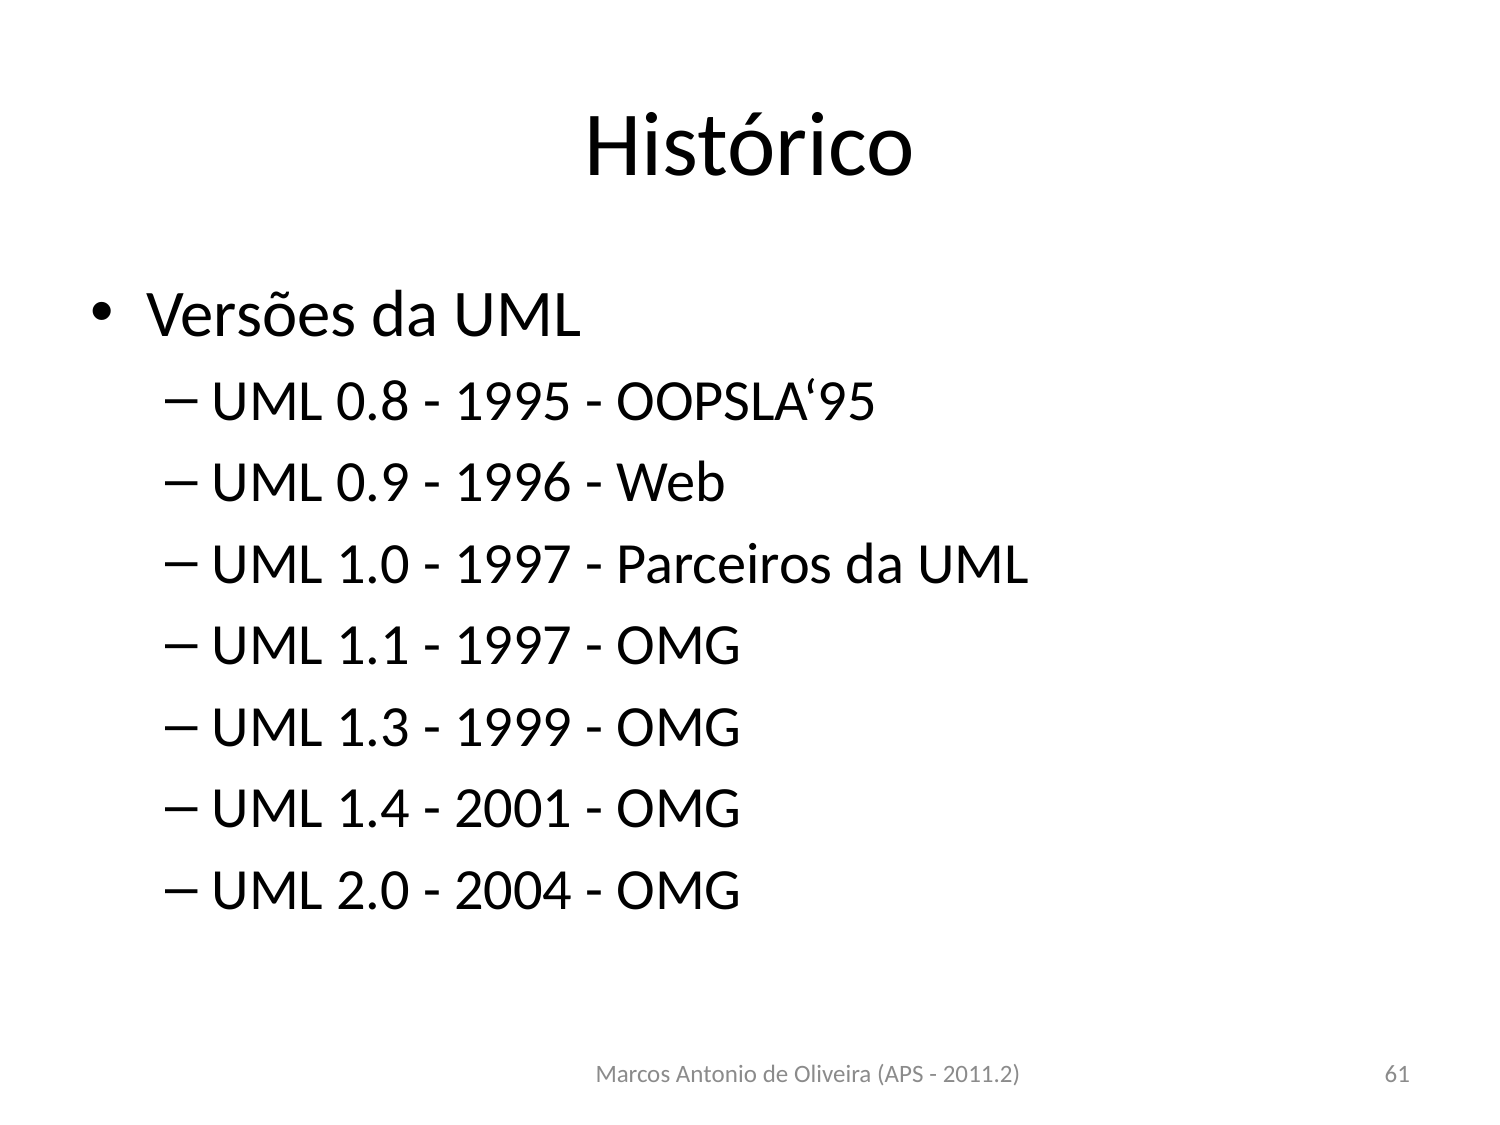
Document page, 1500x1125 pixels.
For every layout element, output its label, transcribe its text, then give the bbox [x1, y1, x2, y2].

slide_number <número> [1105, 1042, 1425, 1103]
title Histórico [75, 45, 1425, 233]
footer Marcos Antonio de Oliveira (APS - 2011.2) [512, 1042, 1105, 1103]
list Versões da UML UML 0.8 - 1995 - OOPSLA‘95 UML 0.9 - 1996 - Web UML 1.0 - 1997 - Parceiros da UML UML 1.1 - 1997 - OMG UML 1.3 - 1999 - OMG UML 1.4 - 2001 - OMG UML 2.0 - 2004 - OMG [75, 262, 1425, 1005]
